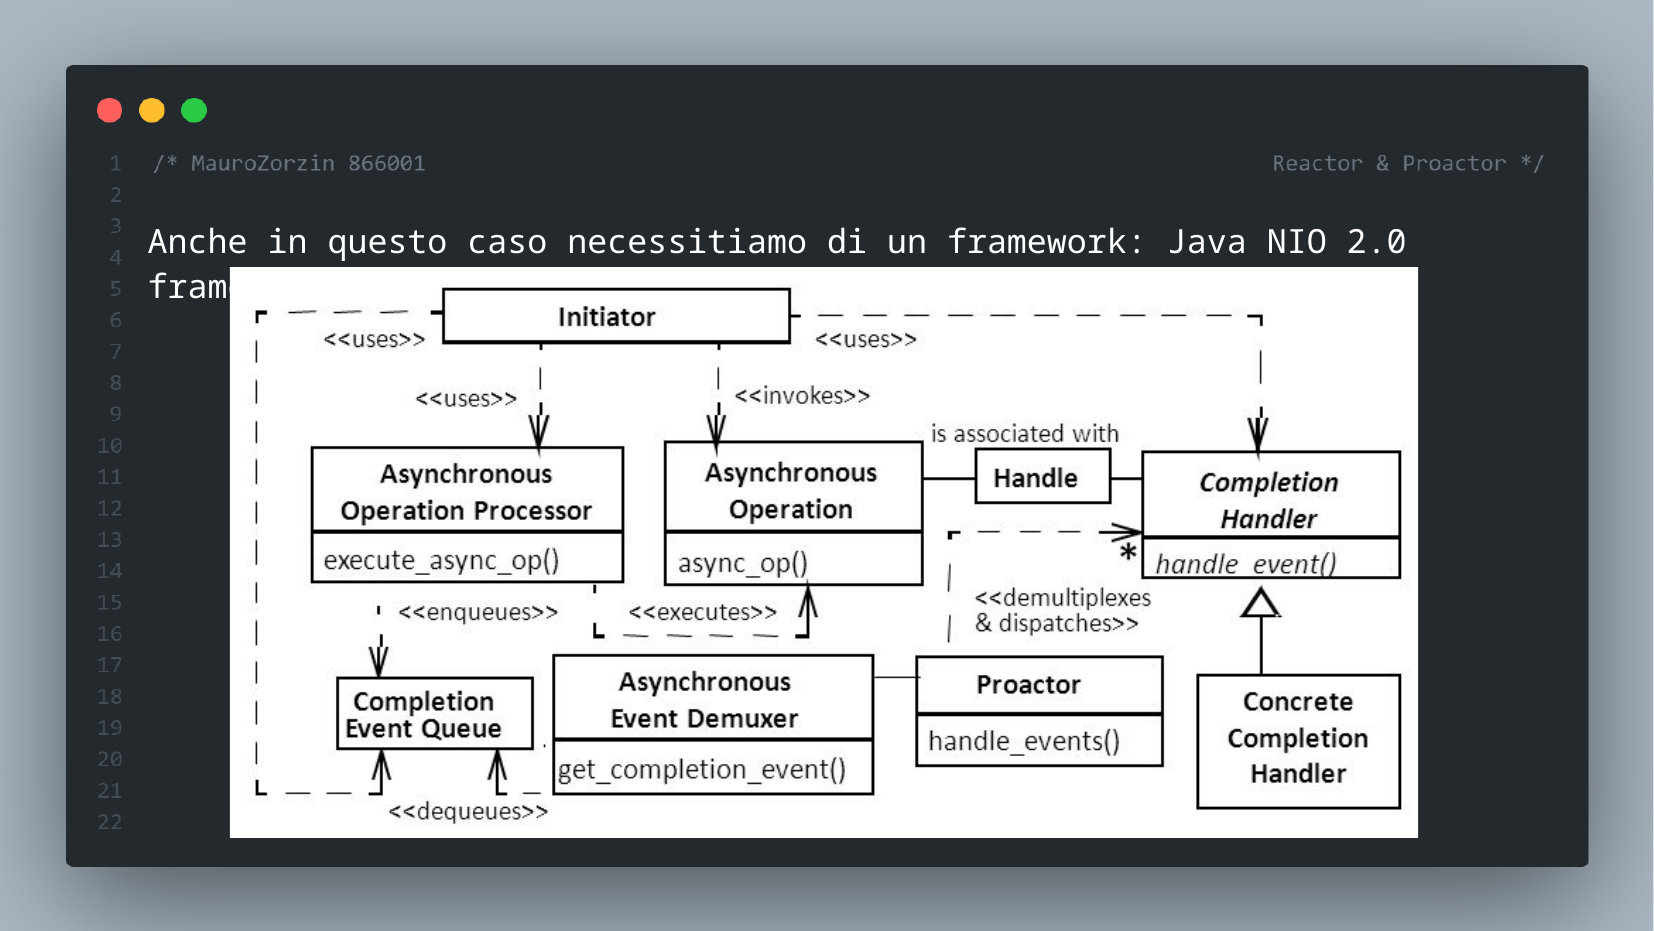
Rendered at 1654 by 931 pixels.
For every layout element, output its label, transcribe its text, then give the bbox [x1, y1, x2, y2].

subtitle Anche in questo caso necessitiamo di un framework: Java NIO 2.0 framework [147, 217, 1536, 758]
picture [0, 0, 1654, 931]
